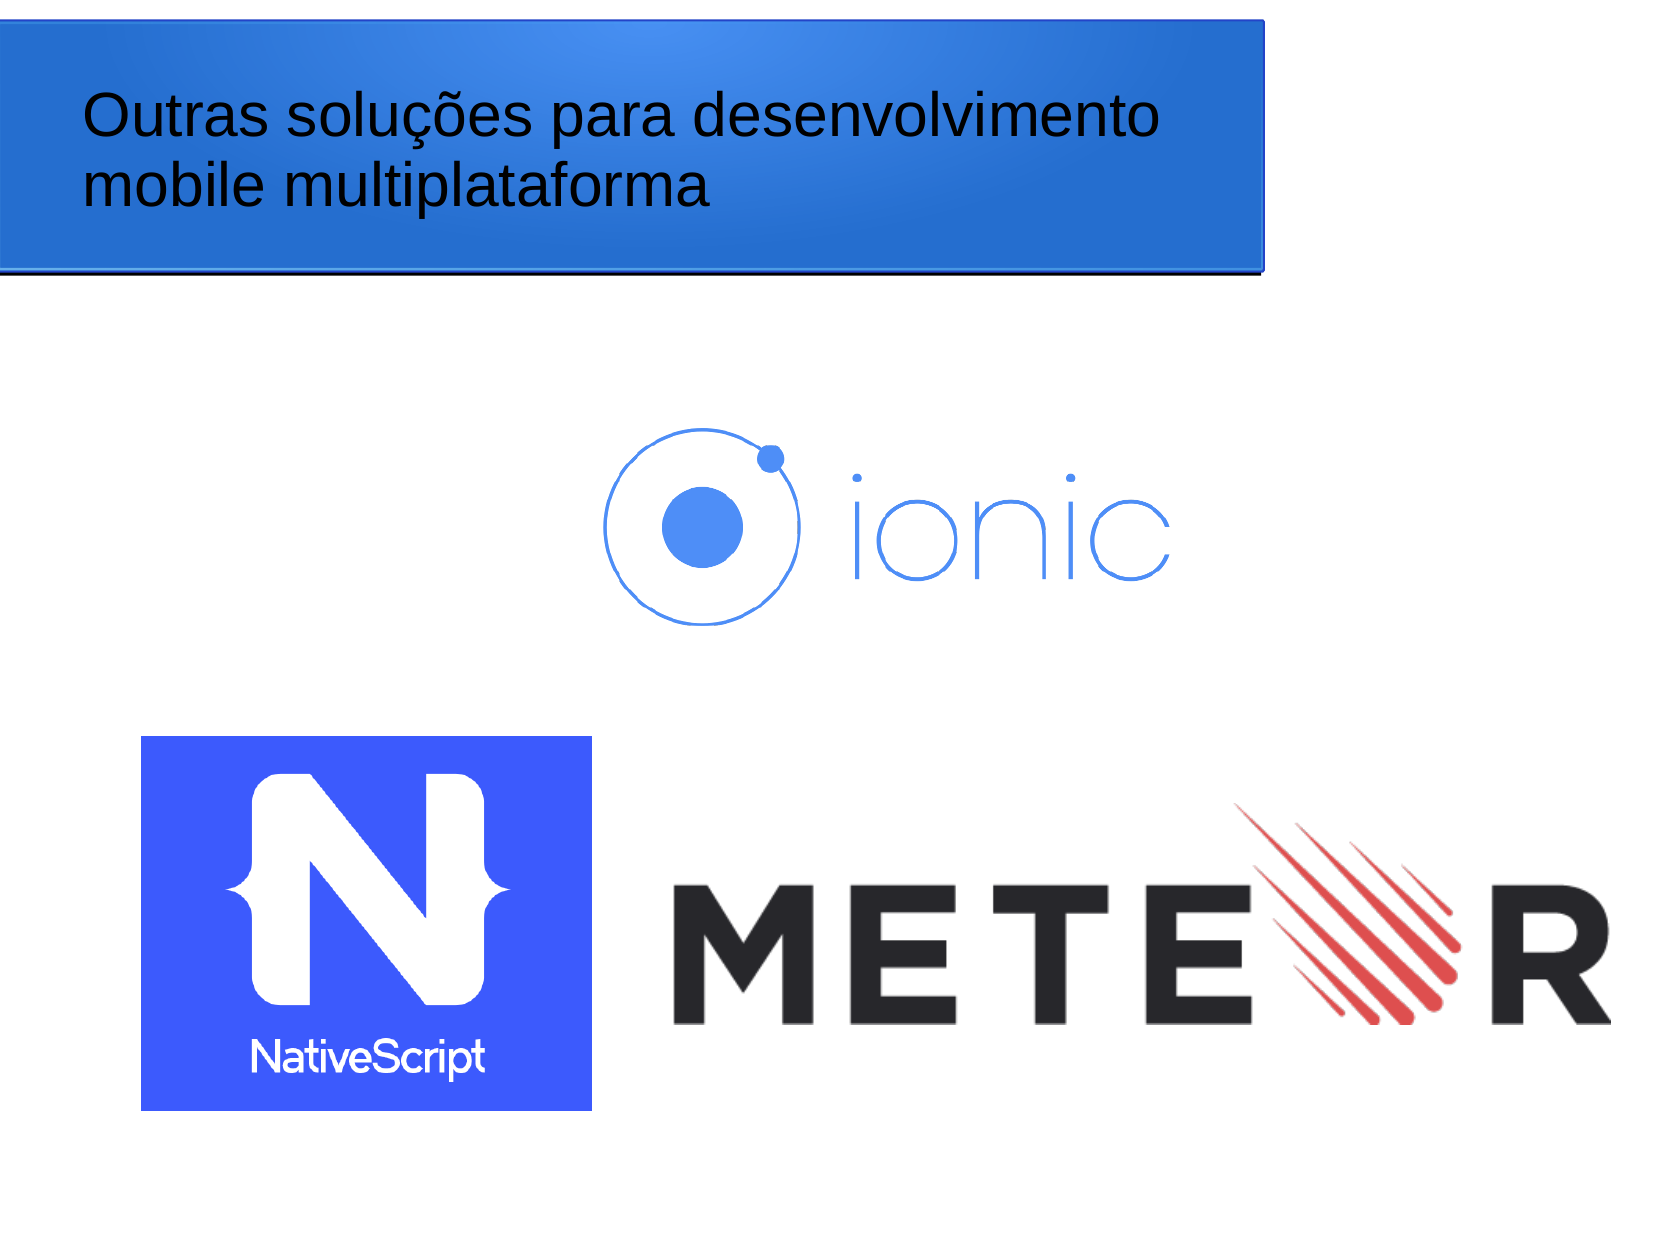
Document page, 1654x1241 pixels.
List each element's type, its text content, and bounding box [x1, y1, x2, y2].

picture [141, 736, 592, 1111]
title Outras soluções para desenvolvimento mobile multiplataforma [82, 47, 1235, 252]
picture [673, 803, 1611, 1025]
picture [602, 428, 1170, 626]
